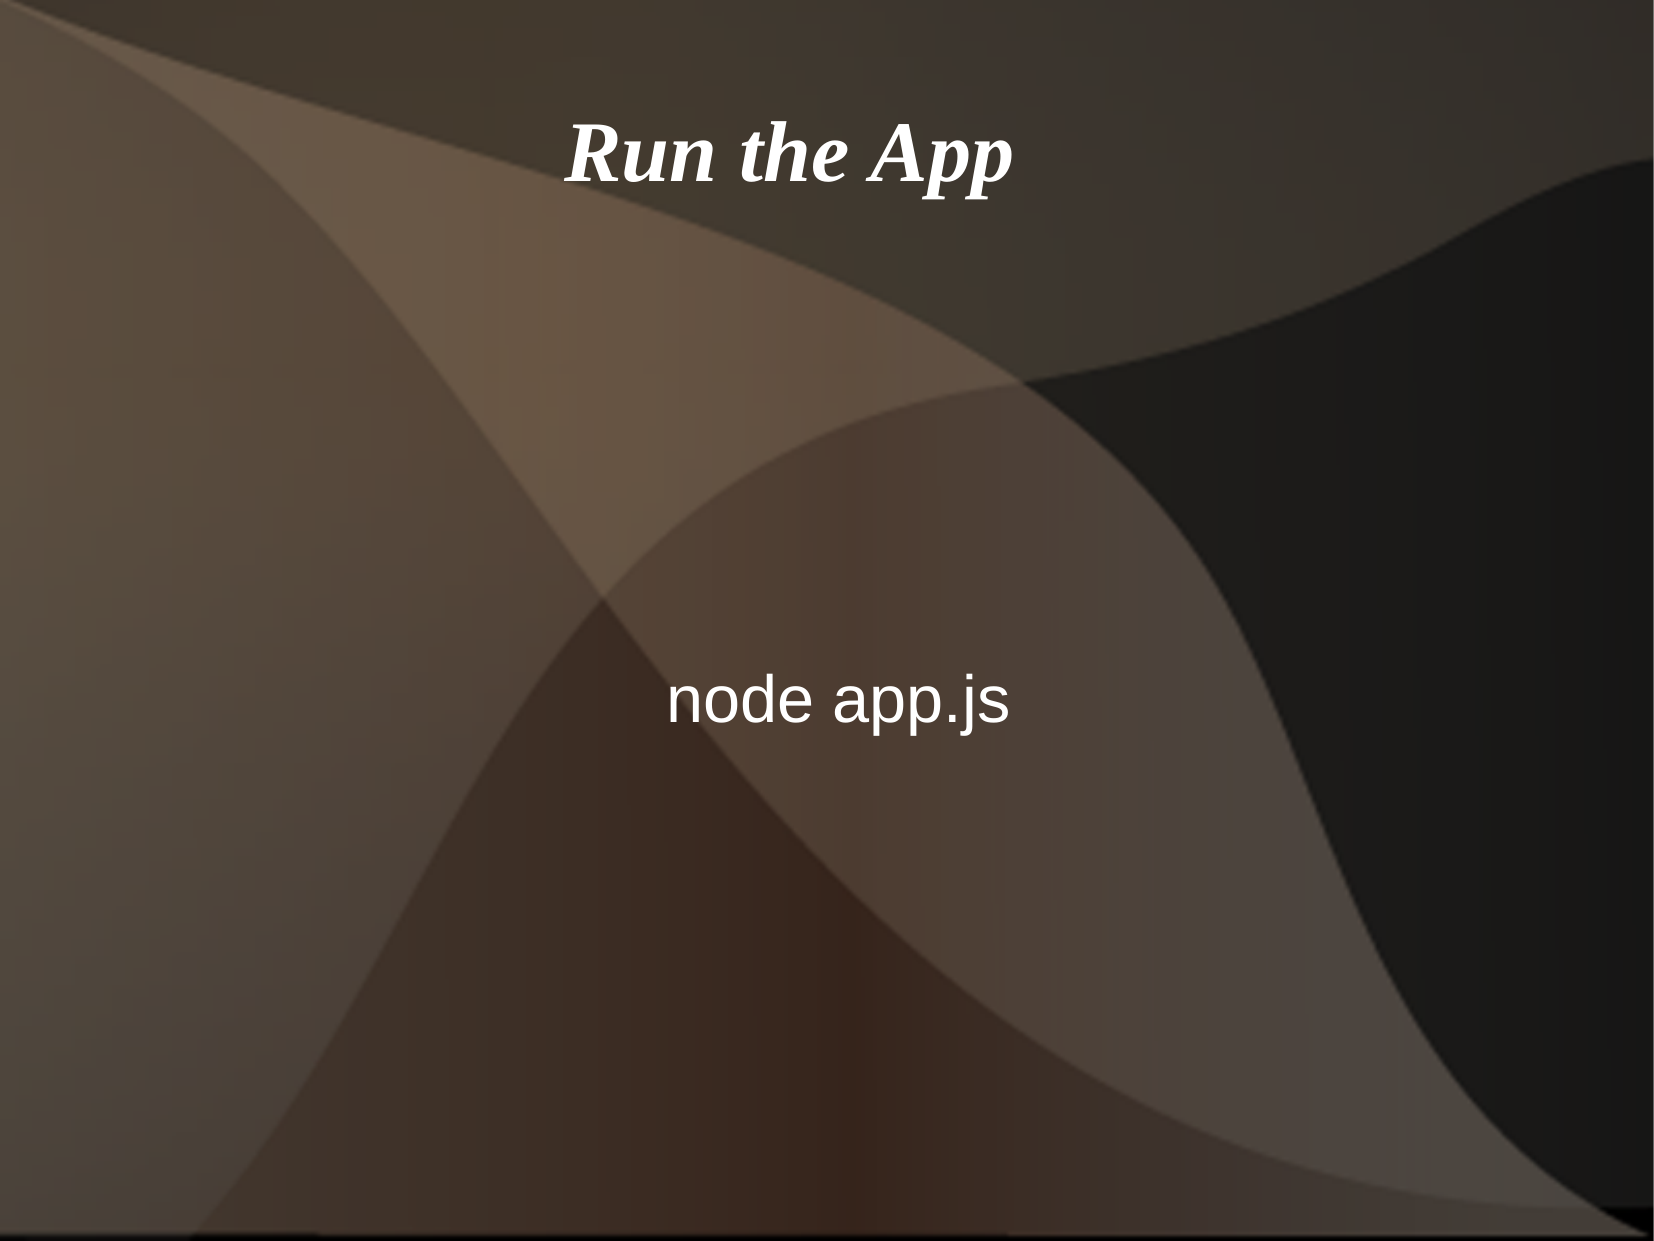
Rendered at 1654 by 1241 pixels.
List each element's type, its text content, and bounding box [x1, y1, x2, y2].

title Run the App [82, 49, 1571, 257]
subtitle node app.js [82, 290, 1571, 1109]
picture [0, 0, 1654, 1241]
